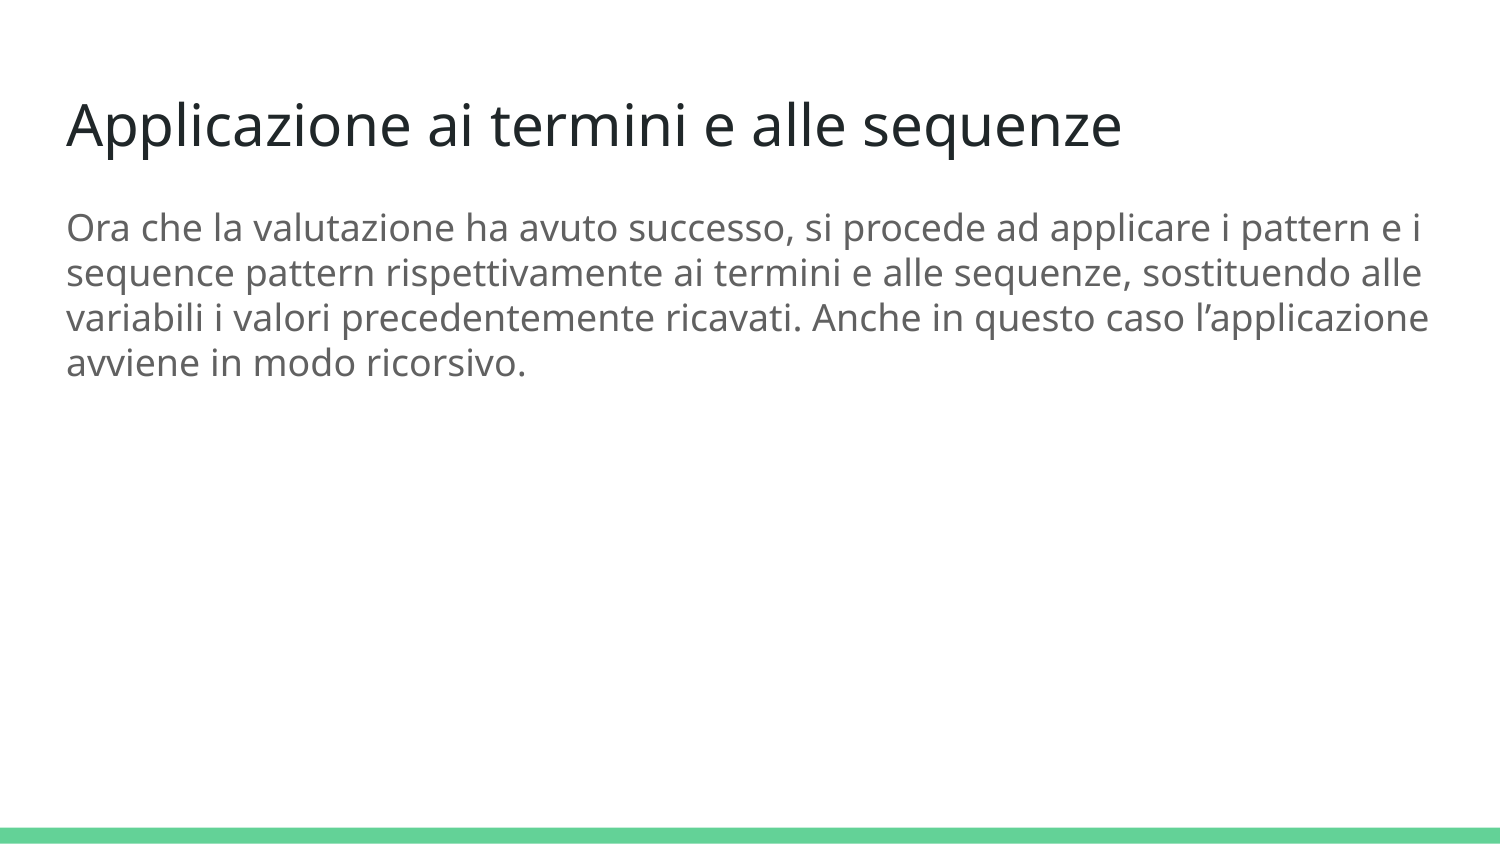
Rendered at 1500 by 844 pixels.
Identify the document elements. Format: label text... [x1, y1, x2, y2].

title Applicazione ai termini e alle sequenze [51, 72, 1449, 167]
list Ora che la valutazione ha avuto successo, si procede ad applicare i pattern e i sequence pattern rispettivamente ai termini e alle sequenze, sostituendo alle variabili i valori precedentemente ricavati. Anche in questo caso l’applicazione avviene in modo ricorsivo. [51, 189, 1449, 750]
